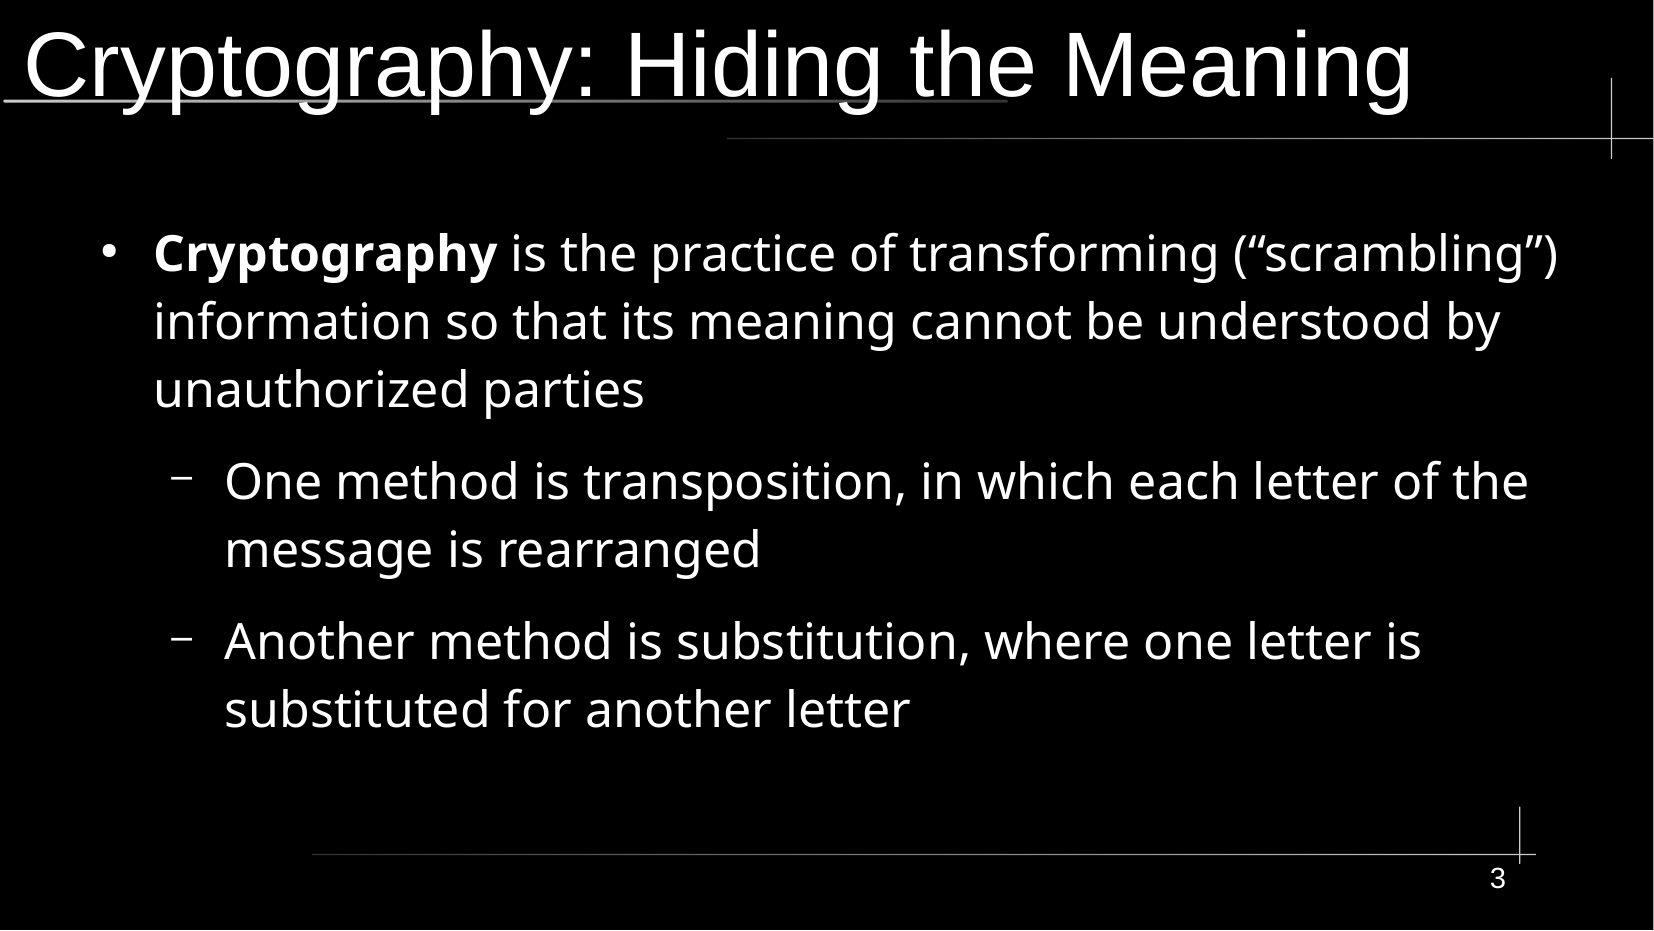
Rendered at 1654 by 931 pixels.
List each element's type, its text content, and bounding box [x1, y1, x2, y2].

list Cryptography is the practice of transforming (“scrambling”) information so that its meaning cannot be understood by unauthorized parties One method is transposition, in which each letter of the message is rearranged Another method is substitution, where one letter is substituted for another letter [82, 217, 1571, 758]
title Cryptography: Hiding the Meaning [23, 11, 1589, 119]
